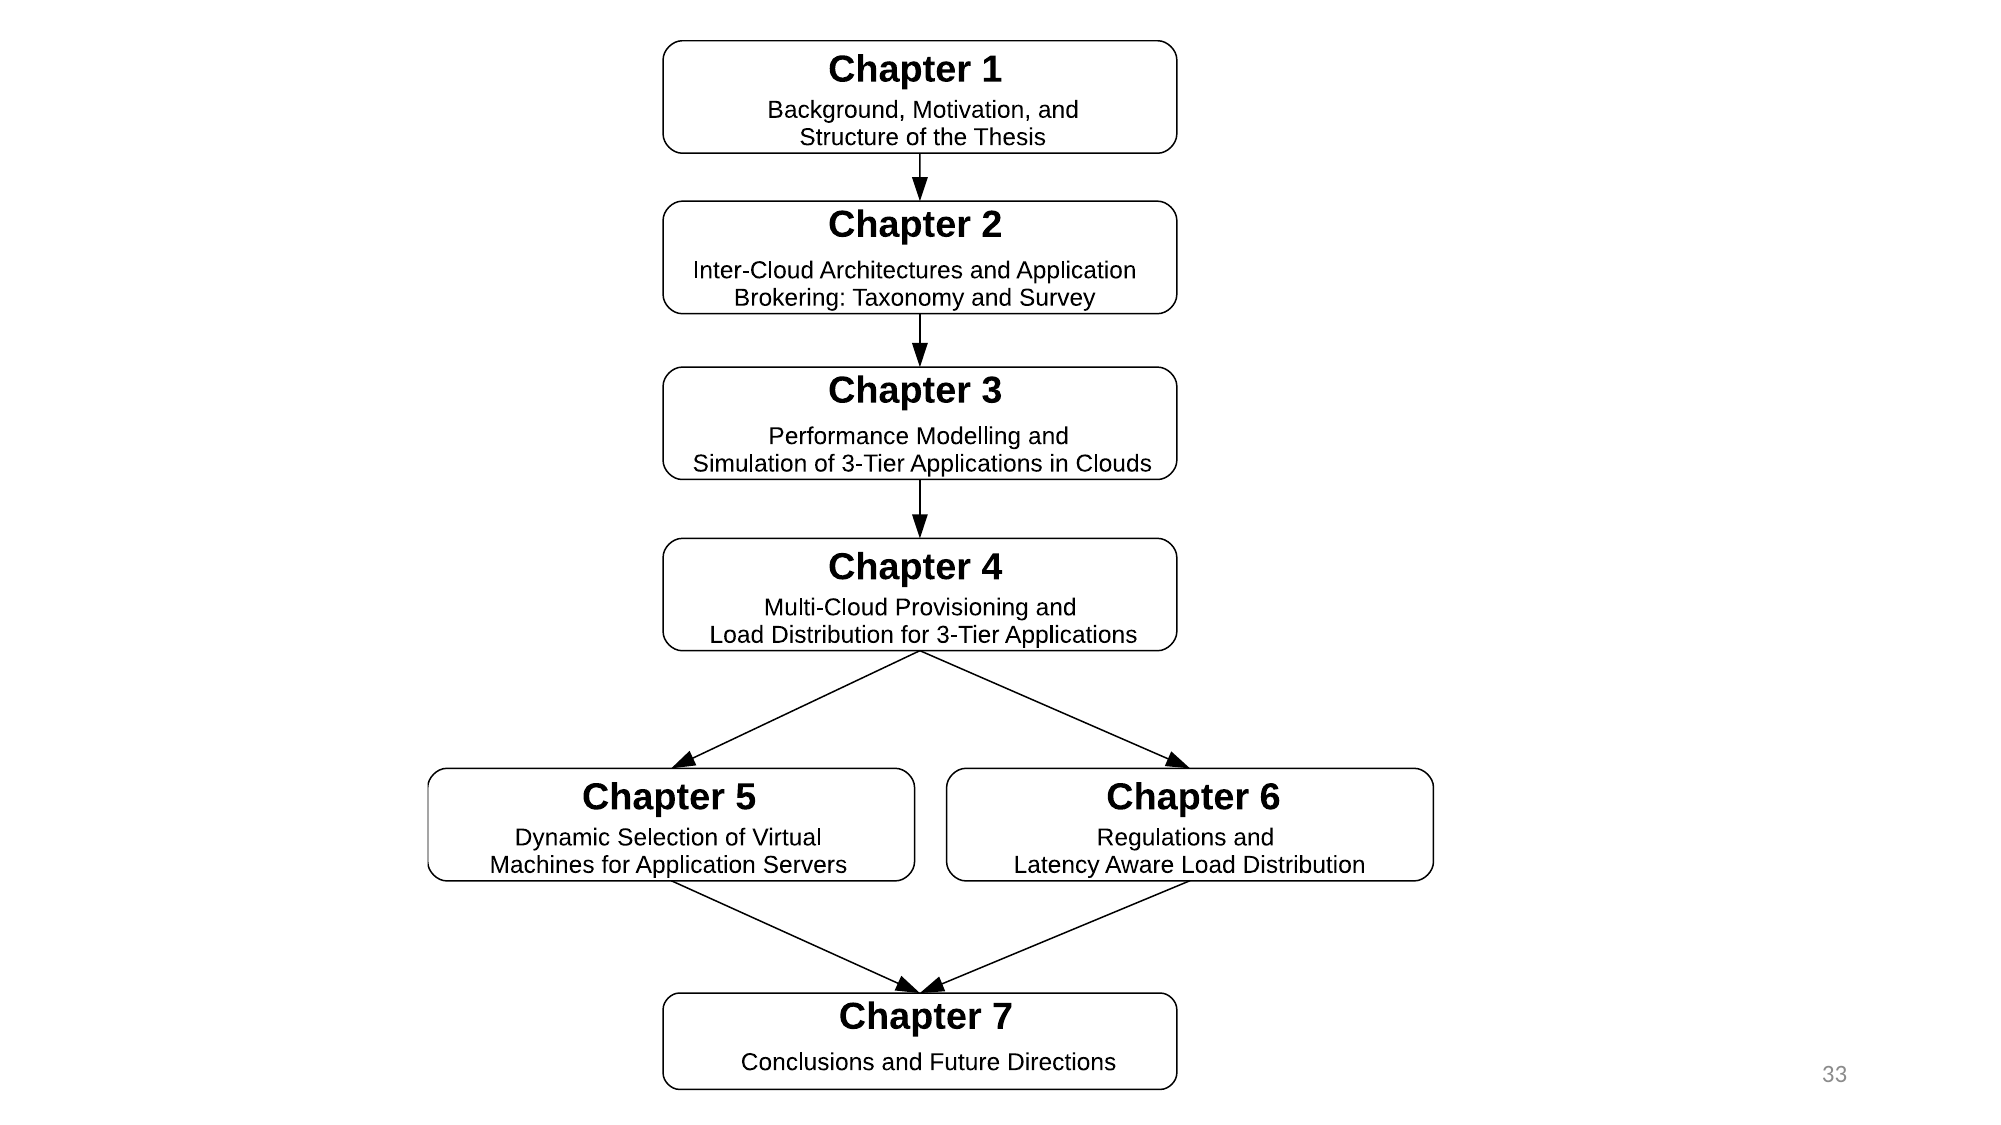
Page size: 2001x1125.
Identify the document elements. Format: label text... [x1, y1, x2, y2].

slide_number <number> [1412, 1042, 1863, 1103]
picture [427, 40, 1439, 1095]
